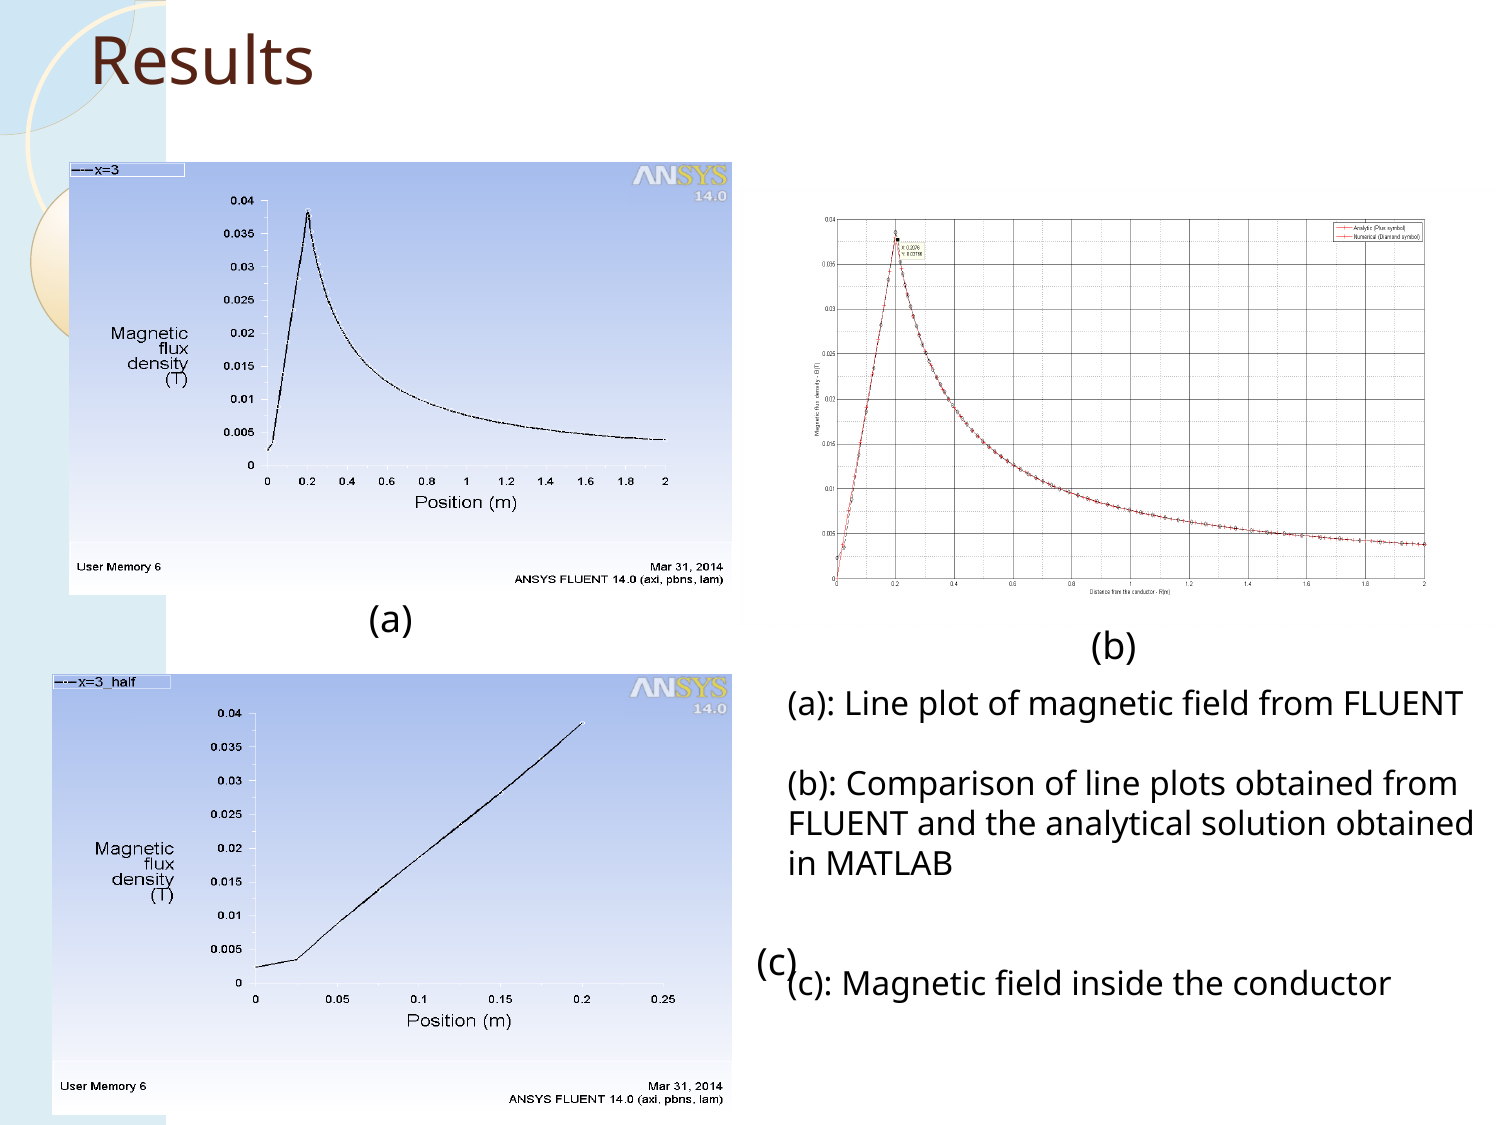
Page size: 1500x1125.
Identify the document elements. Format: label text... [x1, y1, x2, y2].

picture [52, 674, 732, 1115]
text_box (a): Line plot of magnetic field from FLUENT (b): Comparison of line plots obtained from FLUENT and the analytical solution obtained in MATLAB (c): Magnetic field inside the conductor [772, 674, 1496, 1010]
picture [69, 162, 732, 595]
picture [738, 186, 1496, 627]
text_box (a) [354, 587, 428, 648]
title Results [75, 10, 1425, 199]
text_box (c) [741, 930, 772, 990]
text_box (b) [1076, 614, 1152, 674]
